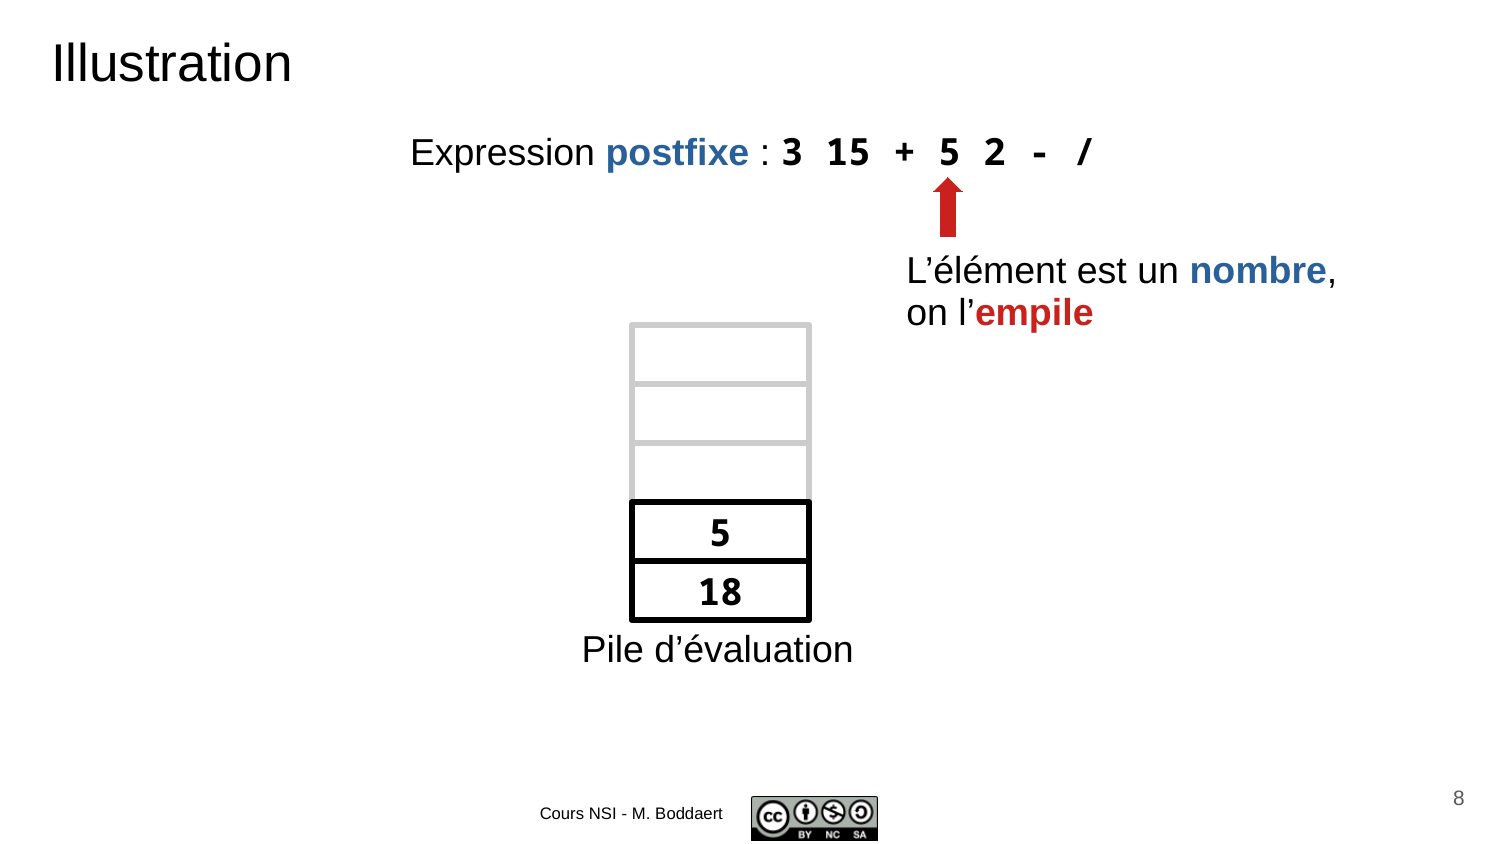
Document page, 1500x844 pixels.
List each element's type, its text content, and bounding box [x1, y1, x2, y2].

text_box Expression postfixe : 3 15 + 5 2 - / [29, 120, 1477, 760]
slide_number <numéro> [1389, 764, 1480, 830]
picture [751, 796, 878, 841]
text_box 5 [631, 501, 810, 562]
text_box [631, 324, 810, 501]
text_box Pile d’évaluation [566, 620, 880, 680]
text_box [933, 177, 963, 237]
text_box 18 [631, 562, 810, 620]
title Illustration [51, 13, 1449, 108]
text_box L’élément est un nombre, on l’empile [891, 242, 1394, 344]
